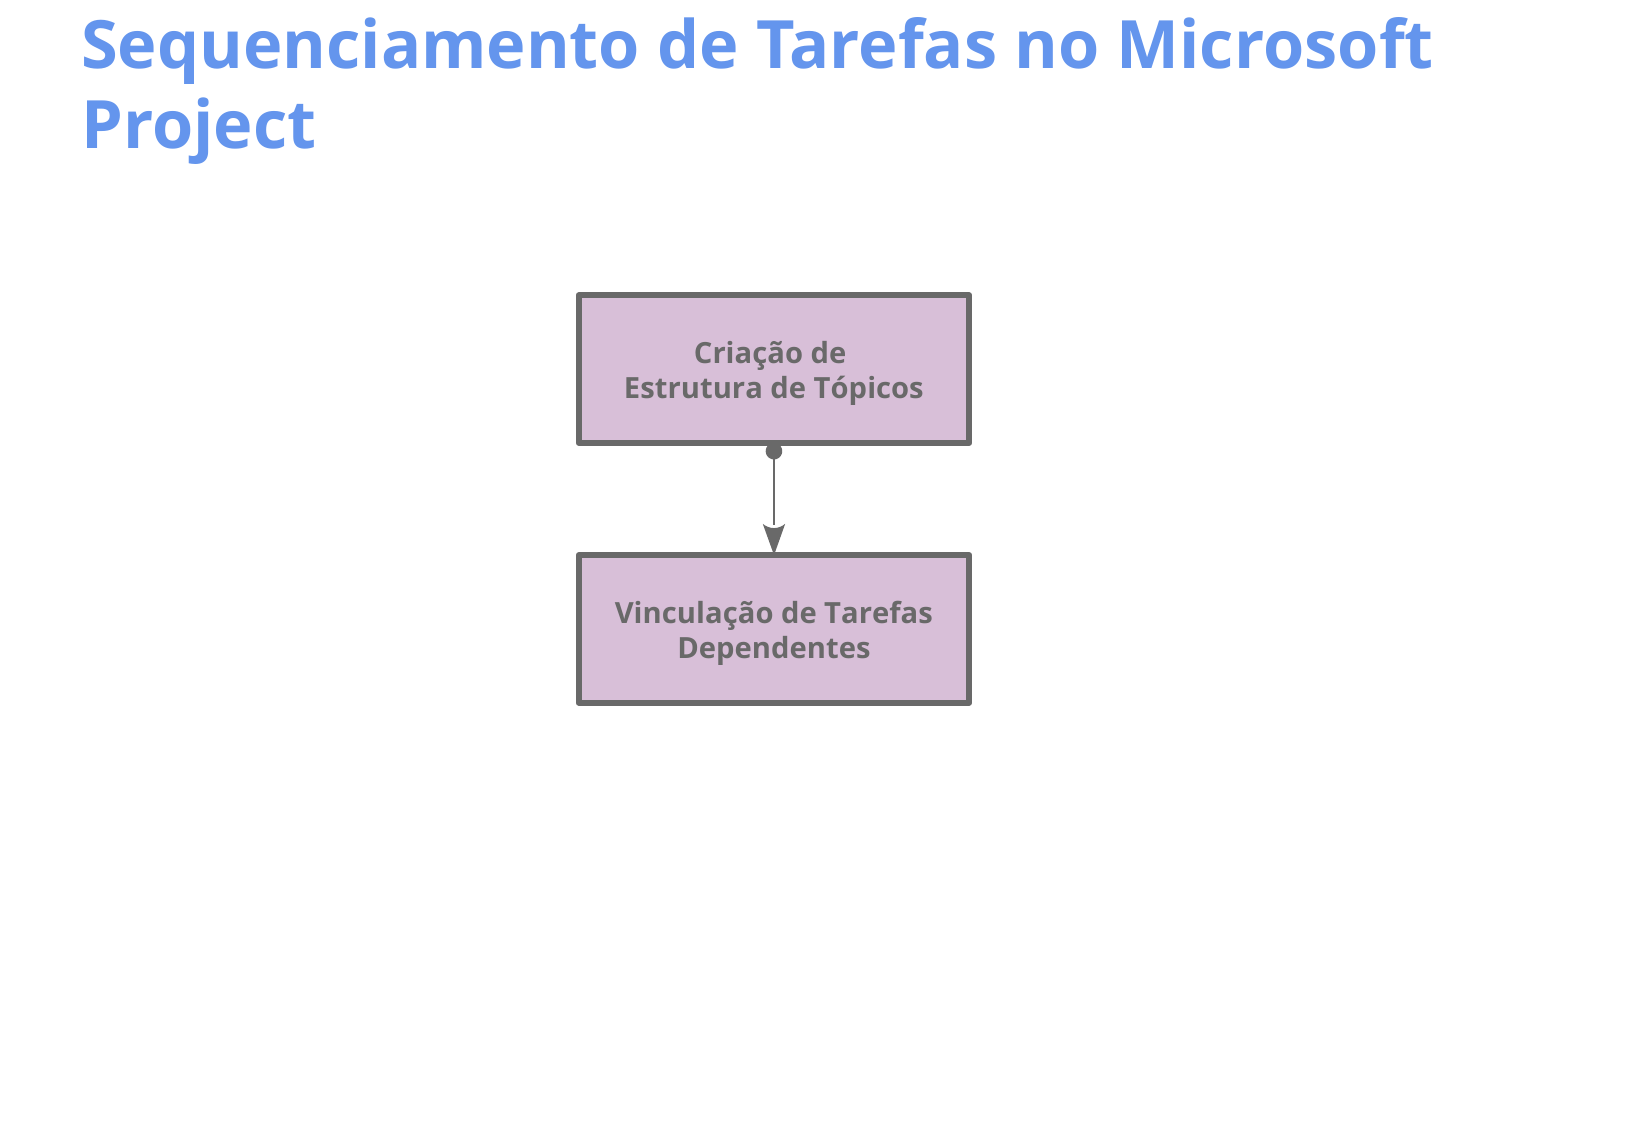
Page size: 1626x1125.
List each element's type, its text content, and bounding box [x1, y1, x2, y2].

title Sequenciamento de Tarefas no Microsoft Project [81, 41, 1544, 122]
text_box Vinculação de Tarefas Dependentes [578, 555, 970, 703]
text_box Criação de Estrutura de Tópicos [578, 295, 970, 443]
